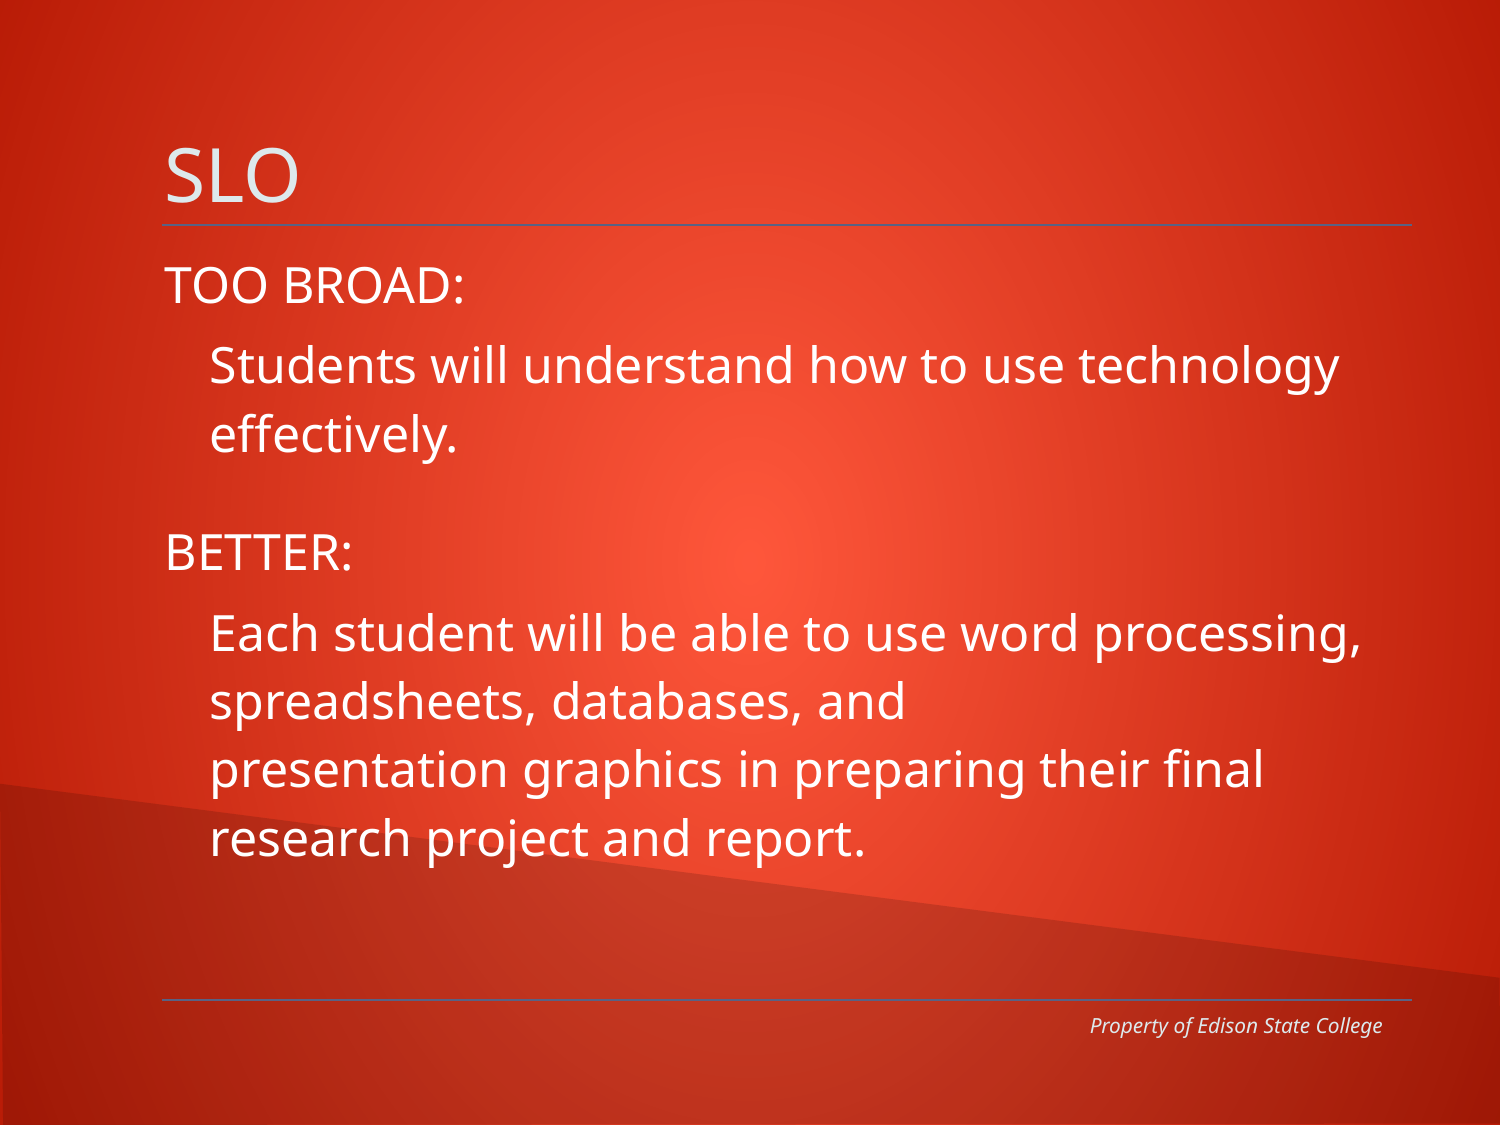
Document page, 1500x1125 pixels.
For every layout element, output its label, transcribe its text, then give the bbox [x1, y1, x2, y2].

footer Property of Edison State College [1074, 987, 1463, 1063]
title SLO [150, 45, 1425, 233]
list TOO BROAD: Students will understand how to use technology effectively. BETTER: Each student will be able to use word processing, spreadsheets, databases, and presentation graphics in preparing their final research project and report. [150, 237, 1425, 988]
